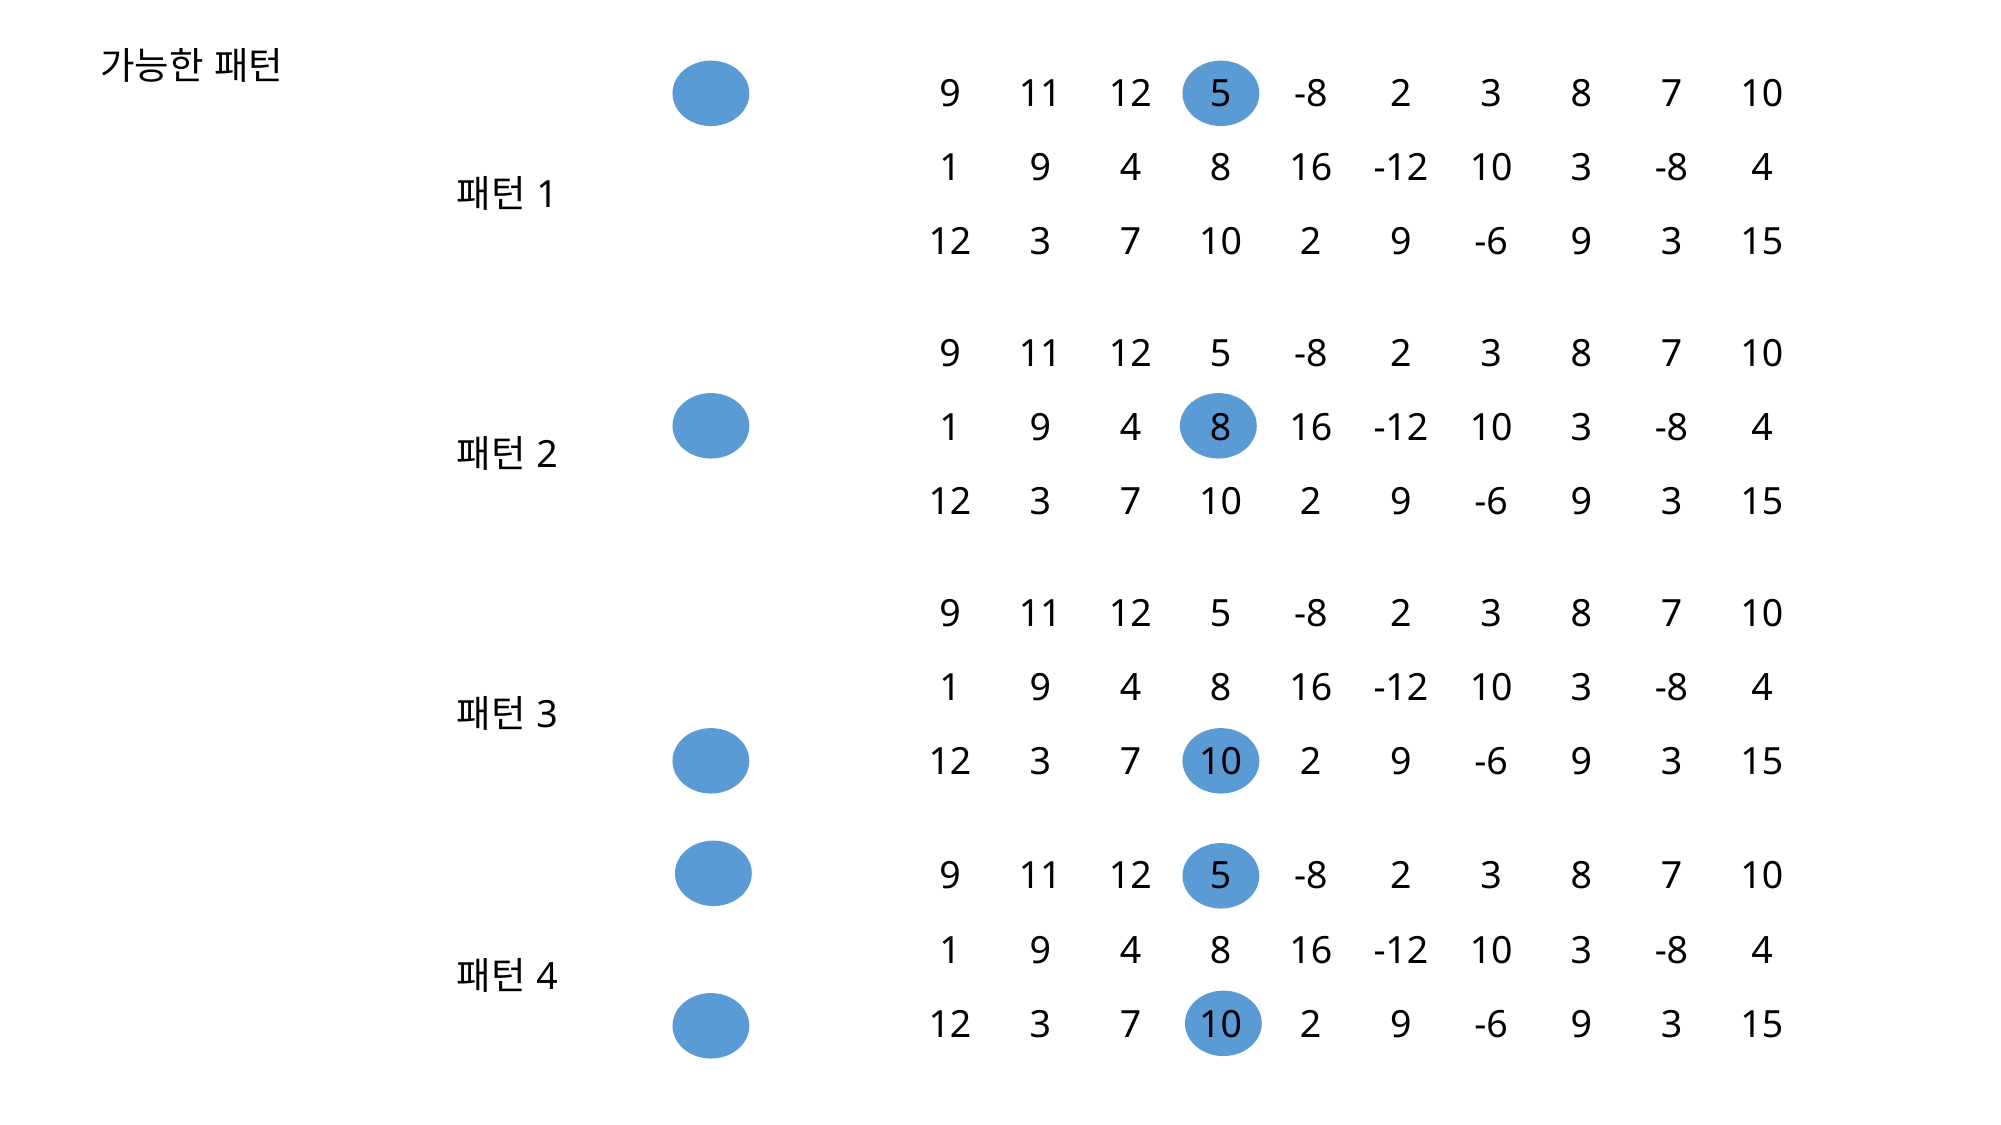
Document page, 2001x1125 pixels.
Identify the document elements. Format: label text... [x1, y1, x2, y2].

table_cell 1 [905, 389, 995, 463]
table_cell 12 [905, 463, 995, 537]
text_box [672, 60, 750, 127]
table_header 10 [1717, 837, 1807, 912]
table_cell -12 [1356, 649, 1446, 723]
table_header 8 [1536, 575, 1626, 649]
table_cell [668, 912, 758, 988]
table_header 3 [1446, 315, 1536, 389]
text_box 가능한 패턴 [85, 34, 299, 95]
table_header 5 [1176, 575, 1266, 649]
table_header 7 [1626, 55, 1717, 129]
text_box 패턴 4 [442, 944, 573, 1005]
table_cell 3 [1626, 723, 1717, 797]
table_cell 16 [1266, 912, 1356, 986]
table_cell -6 [1446, 723, 1536, 797]
table_cell -6 [1446, 463, 1536, 537]
table_cell -6 [1446, 203, 1536, 277]
text_box [672, 728, 750, 794]
table_cell 2 [1266, 986, 1356, 1060]
table_cell 3 [1626, 203, 1717, 277]
table_cell 15 [1717, 463, 1807, 537]
table_cell 2 [1266, 203, 1356, 277]
table_cell 7 [1085, 723, 1176, 797]
table_cell 9 [1536, 203, 1626, 277]
table_header 2 [1356, 315, 1446, 389]
table_cell 10 [1446, 389, 1536, 463]
table_cell -12 [1356, 389, 1446, 463]
table_cell 4 [1085, 649, 1176, 723]
table_cell 3 [995, 203, 1085, 277]
table_cell 3 [1536, 649, 1626, 723]
table_cell 10 [1176, 723, 1266, 797]
text_box [674, 840, 752, 907]
table_cell -8 [1626, 389, 1717, 463]
table_header 7 [1626, 837, 1717, 912]
table_cell 9 [1356, 463, 1446, 537]
table_header 11 [995, 315, 1085, 389]
table_header 8 [1536, 315, 1626, 389]
table_cell 15 [1717, 203, 1807, 277]
table_header 9 [905, 575, 995, 649]
table_cell 8 [1176, 129, 1266, 203]
text_box 패턴 1 [442, 162, 573, 223]
table_cell 4 [1085, 912, 1176, 986]
table_cell 10 [1176, 203, 1266, 277]
table_cell [668, 205, 758, 280]
table_header 3 [1446, 837, 1536, 912]
table_cell 12 [905, 203, 995, 277]
table_cell 12 [905, 723, 995, 797]
table_cell -12 [1356, 129, 1446, 203]
table_cell 16 [1266, 649, 1356, 723]
table_header 3 [1446, 55, 1536, 129]
table_cell 10 [1176, 986, 1266, 1060]
table_cell -6 [1446, 986, 1536, 1060]
table_cell 2 [1266, 723, 1356, 797]
table_header 8 [1536, 55, 1626, 129]
text_box 패턴 2 [442, 422, 573, 483]
table_header -8 [1266, 55, 1356, 129]
table_cell 3 [1626, 986, 1717, 1060]
table_cell -8 [1626, 129, 1717, 203]
table_cell 4 [1717, 649, 1807, 723]
table_header 9 [905, 315, 995, 389]
table_cell 16 [1266, 389, 1356, 463]
table_header 5 [1176, 315, 1266, 389]
table_cell 9 [1536, 986, 1626, 1060]
table_header [668, 55, 758, 130]
table_header 2 [1356, 575, 1446, 649]
table_cell -8 [1626, 912, 1717, 986]
table_header -8 [1266, 575, 1356, 649]
table_cell 9 [995, 129, 1085, 203]
table_header -8 [1266, 315, 1356, 389]
table_cell 10 [1446, 129, 1536, 203]
table_cell [668, 725, 758, 800]
table_cell 9 [1356, 986, 1446, 1060]
table_header 7 [1626, 315, 1717, 389]
table_header 9 [905, 55, 995, 129]
table_cell 7 [1085, 203, 1176, 277]
table_header 9 [905, 837, 995, 912]
table_cell 4 [1717, 912, 1807, 986]
table_header 12 [1085, 55, 1176, 129]
table_cell 8 [1176, 912, 1266, 986]
text_box 패턴 3 [442, 682, 573, 743]
table_cell 9 [1536, 463, 1626, 537]
text_box [672, 393, 750, 459]
table_cell 1 [905, 129, 995, 203]
table_cell 15 [1717, 723, 1807, 797]
table_cell 9 [1356, 203, 1446, 277]
table_cell 9 [995, 389, 1085, 463]
table_cell 3 [1536, 912, 1626, 986]
table_header 2 [1356, 837, 1446, 912]
table_cell 1 [905, 912, 995, 986]
table_cell 3 [1536, 389, 1626, 463]
table_cell 9 [1536, 723, 1626, 797]
table_header -8 [1266, 837, 1356, 912]
table_header 5 [1176, 837, 1266, 912]
table_header 7 [1626, 575, 1717, 649]
table_header 11 [995, 575, 1085, 649]
table_header [668, 837, 758, 912]
table_cell [668, 988, 758, 1063]
table_cell 12 [905, 986, 995, 1060]
table_cell 9 [1356, 723, 1446, 797]
table_cell 7 [1085, 986, 1176, 1060]
table_cell 9 [995, 912, 1085, 986]
table_cell 2 [1266, 463, 1356, 537]
table_cell 4 [1717, 389, 1807, 463]
table_header 11 [995, 55, 1085, 129]
table_cell 10 [1446, 649, 1536, 723]
table_cell 8 [1176, 389, 1266, 463]
table_cell 15 [1717, 986, 1807, 1060]
table_header 10 [1717, 575, 1807, 649]
table_cell 3 [995, 723, 1085, 797]
table_cell [668, 390, 758, 465]
table_header 5 [1176, 55, 1266, 129]
table_cell 3 [1536, 129, 1626, 203]
table_header 12 [1085, 315, 1176, 389]
table_cell [668, 650, 758, 725]
table_header 8 [1536, 837, 1626, 912]
table_header 3 [1446, 575, 1536, 649]
table_cell 10 [1446, 912, 1536, 986]
table_cell [668, 130, 758, 205]
table_cell 3 [1626, 463, 1717, 537]
table_cell -8 [1626, 649, 1717, 723]
table_cell 10 [1176, 463, 1266, 537]
table_cell 4 [1717, 129, 1807, 203]
table_header 2 [1356, 55, 1446, 129]
table_cell 1 [905, 649, 995, 723]
table_header 10 [1717, 55, 1807, 129]
table_header [668, 315, 758, 390]
table_cell [668, 465, 758, 540]
table_cell 4 [1085, 129, 1176, 203]
table_cell 16 [1266, 129, 1356, 203]
table_cell 3 [995, 463, 1085, 537]
table_cell 3 [995, 986, 1085, 1060]
text_box [672, 993, 750, 1059]
table_cell -12 [1356, 912, 1446, 986]
table_header [668, 575, 758, 650]
table_header 12 [1085, 575, 1176, 649]
table_cell 8 [1176, 649, 1266, 723]
table_cell 7 [1085, 463, 1176, 537]
table_cell 9 [995, 649, 1085, 723]
table_header 10 [1717, 315, 1807, 389]
table_cell 4 [1085, 389, 1176, 463]
table_header 12 [1085, 837, 1176, 912]
table_header 11 [995, 837, 1085, 912]
